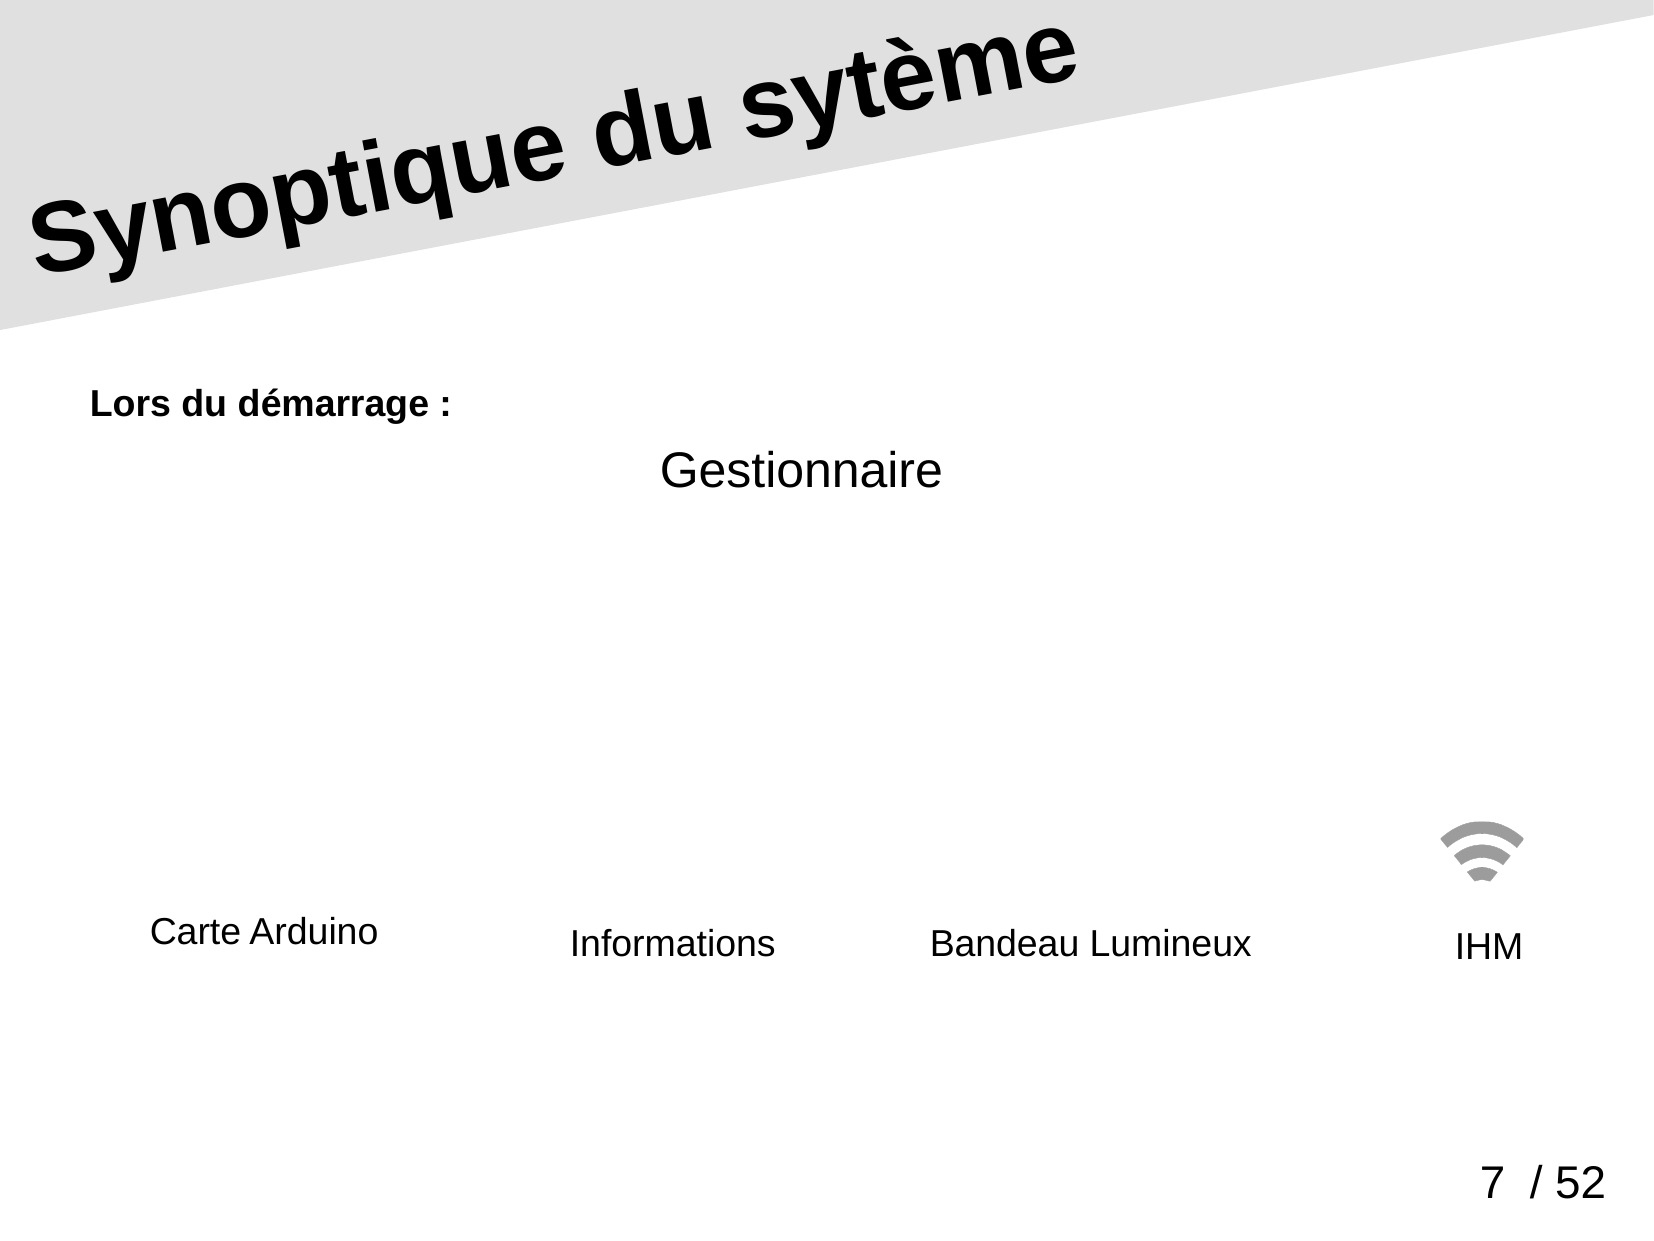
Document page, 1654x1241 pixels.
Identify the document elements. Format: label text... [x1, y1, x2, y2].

text_box Informations [555, 915, 811, 972]
title Synoptique du sytème [11, 0, 1512, 345]
text_box IHM [1440, 918, 1561, 976]
text_box Lors du démarrage : [75, 375, 526, 432]
text_box Carte Arduino [135, 903, 421, 961]
text_box Bandeau Lumineux [915, 915, 1396, 972]
text_box Gestionnaire [645, 435, 1096, 571]
picture [1440, 809, 1524, 894]
